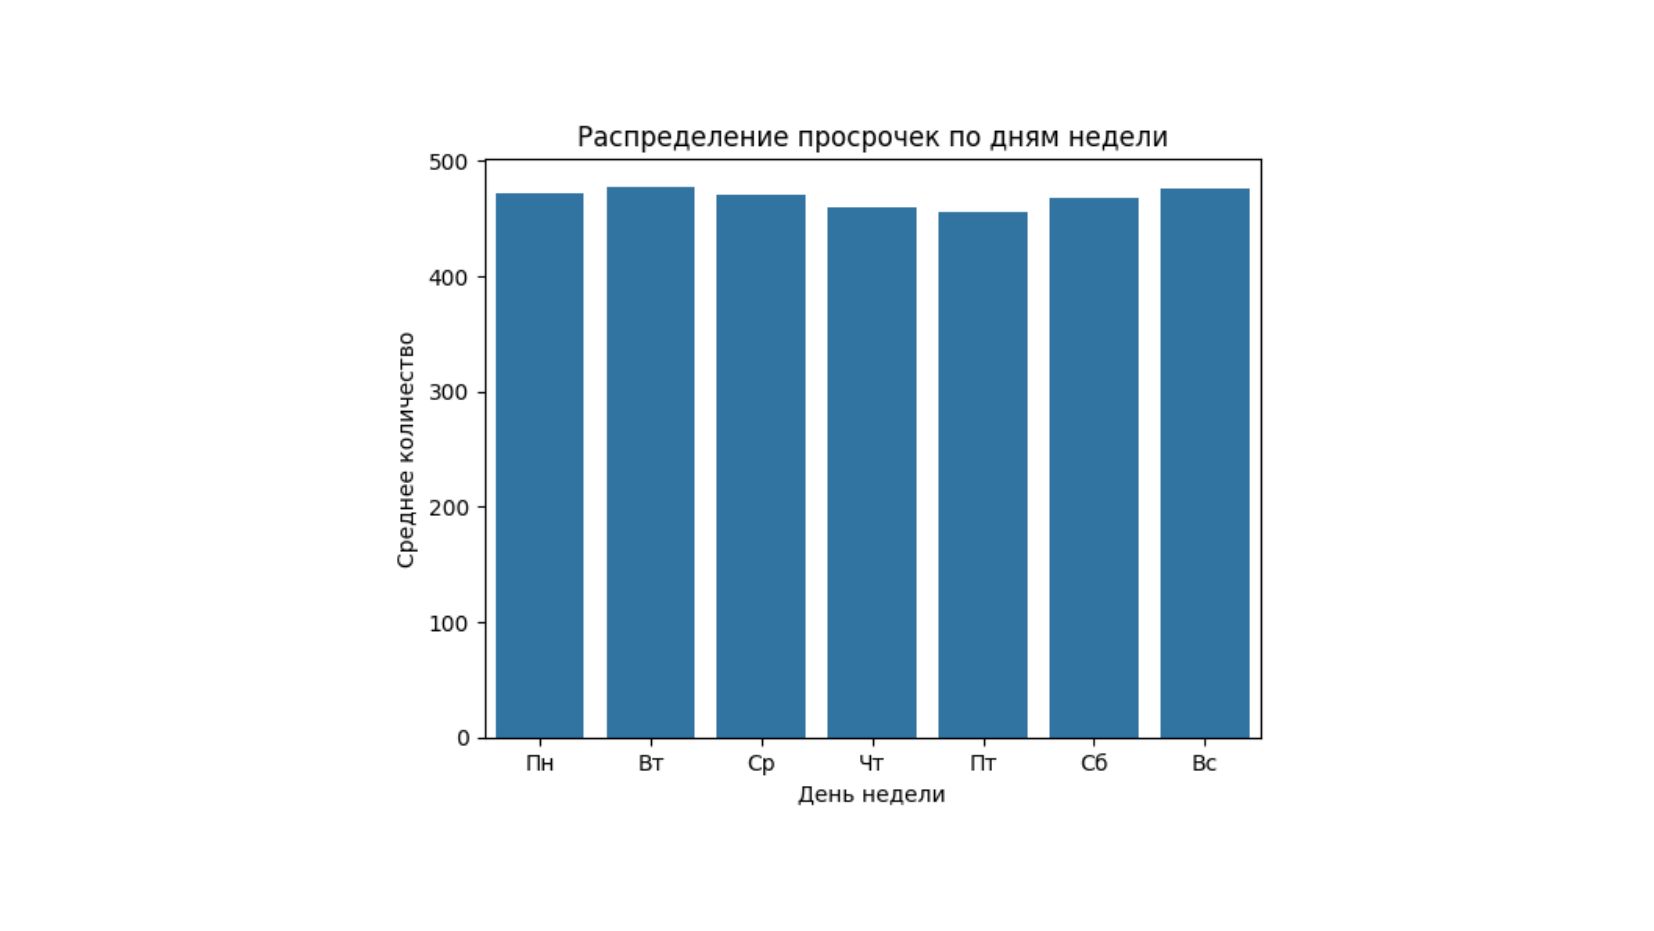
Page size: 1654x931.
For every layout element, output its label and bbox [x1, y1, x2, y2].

picture [382, 109, 1275, 821]
